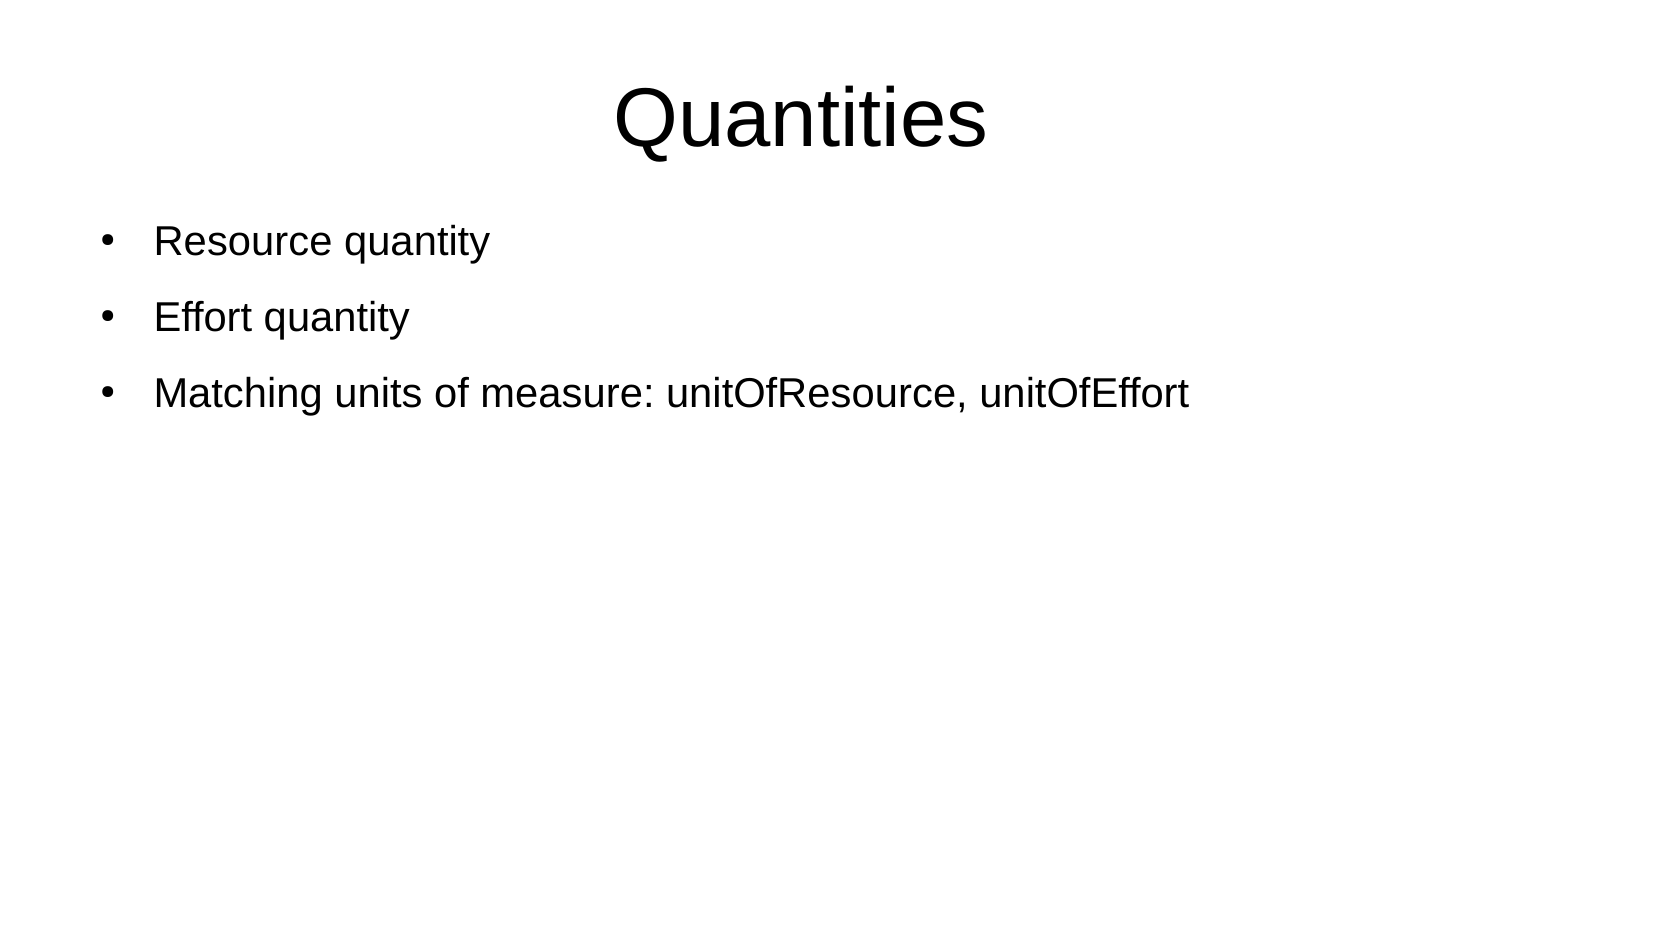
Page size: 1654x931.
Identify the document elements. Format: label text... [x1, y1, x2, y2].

list Resource quantity Effort quantity Matching units of measure: unitOfResource, unitOfEffort [82, 217, 1571, 758]
title Quantities [56, 39, 1546, 196]
